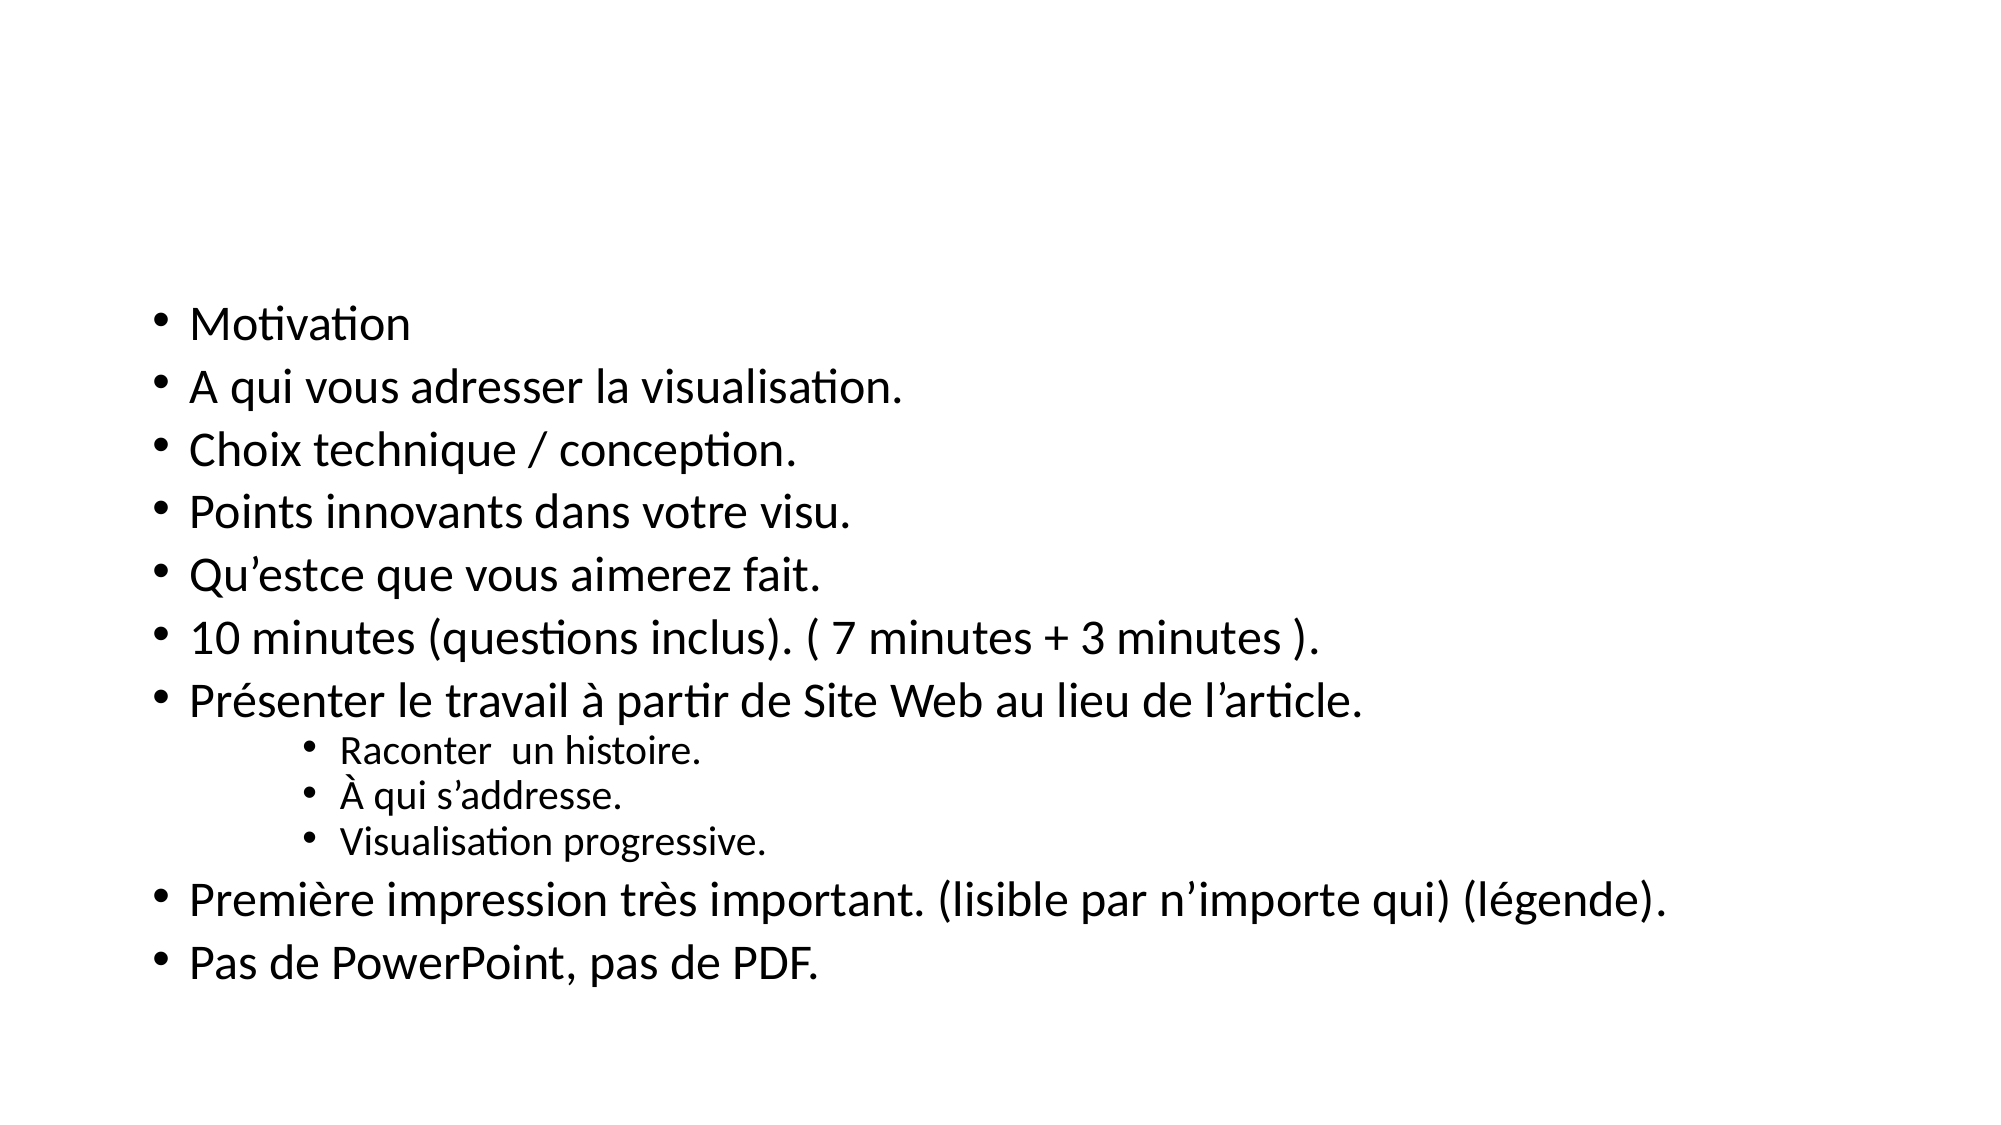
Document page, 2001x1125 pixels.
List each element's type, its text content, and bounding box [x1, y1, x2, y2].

list Motivation A qui vous adresser la visualisation. Choix technique / conception. Points innovants dans votre visu. Qu’estce que vous aimerez fait. 10 minutes (questions inclus). ( 7 minutes + 3 minutes ). Présenter le travail à partir de Site Web au lieu de l’article. Raconter un histoire. À qui s’addresse. Visualisation progressive. Première impression très important. (lisible par n’importe qui) (légende). Pas de PowerPoint, pas de PDF. [137, 299, 1863, 1014]
